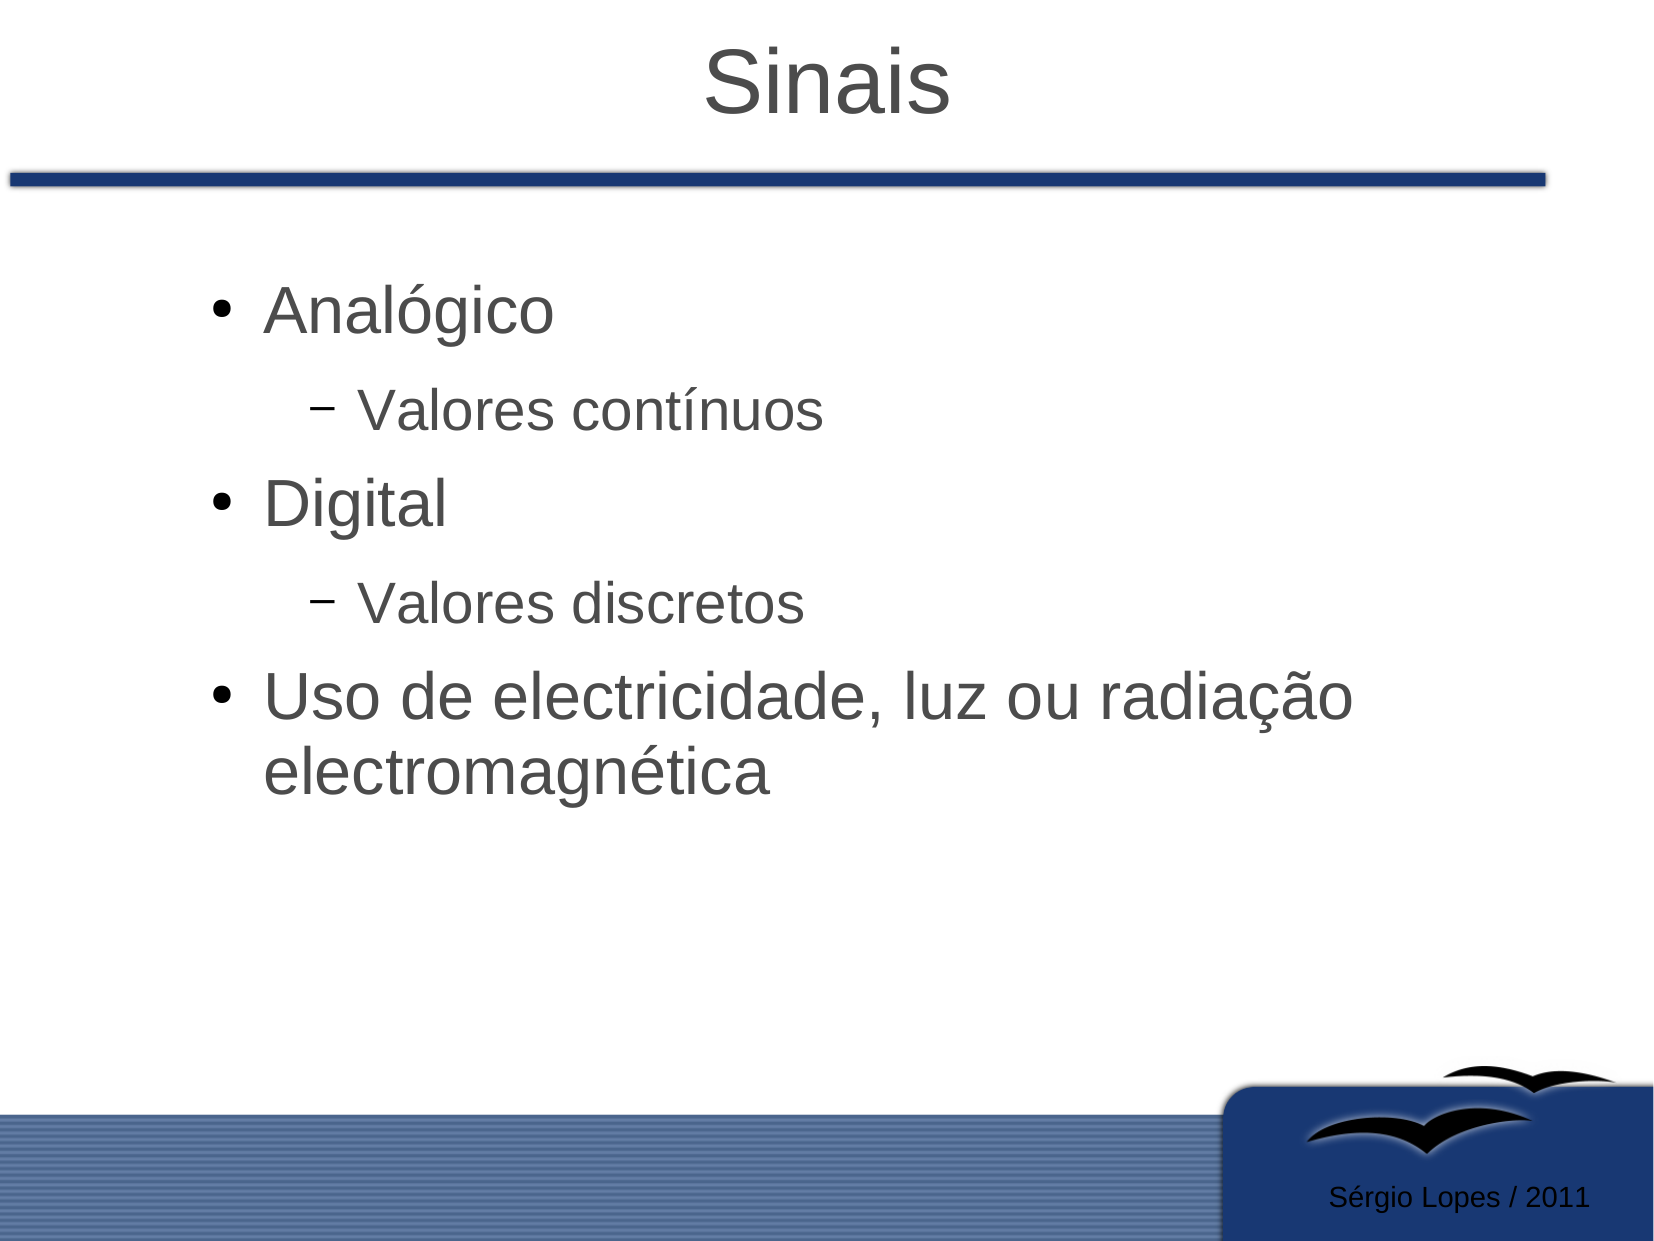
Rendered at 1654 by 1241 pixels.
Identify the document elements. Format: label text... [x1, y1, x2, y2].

list Analógico Valores contínuos Digital Valores discretos Uso de electricidade, luz ou radiação electromagnética [121, 273, 1534, 1056]
picture [0, 0, 1654, 1241]
title Sinais [121, 0, 1534, 164]
text_box Sérgio Lopes / 2011 [1328, 1181, 1588, 1214]
